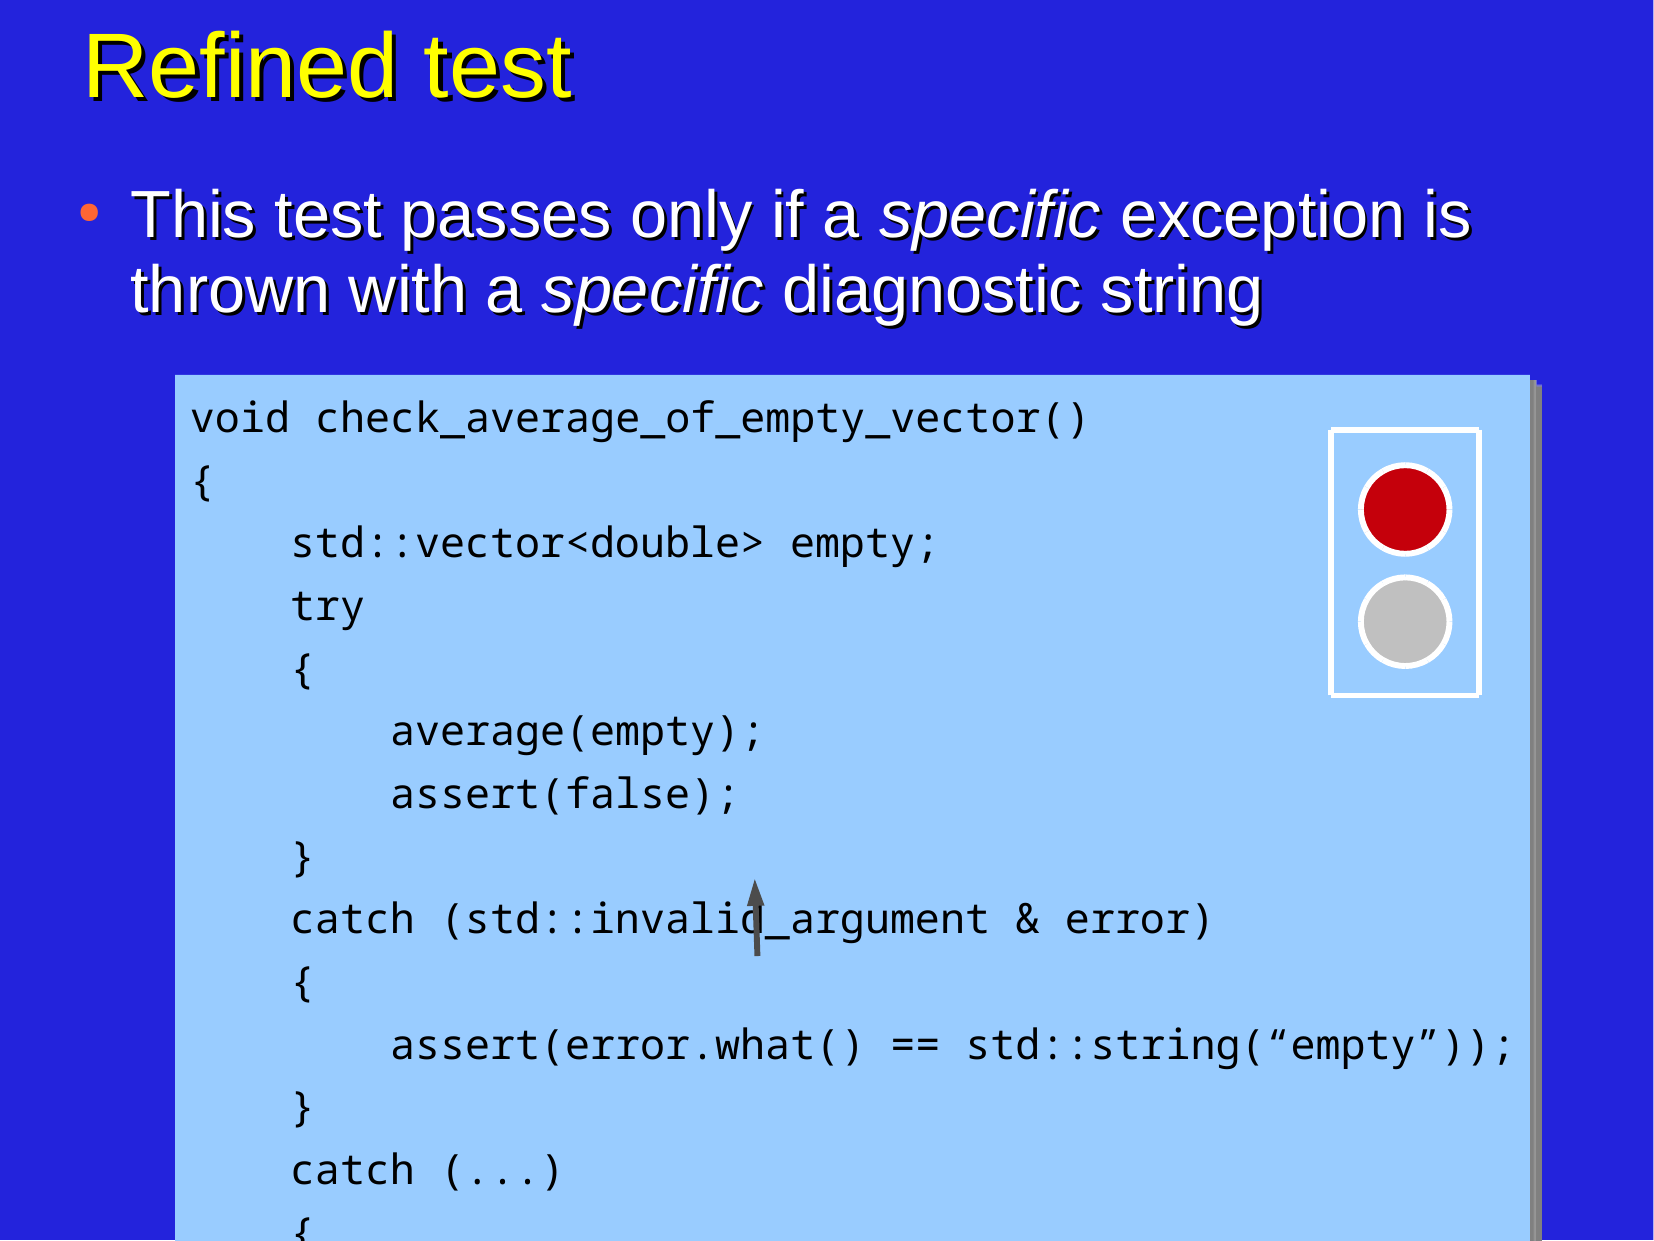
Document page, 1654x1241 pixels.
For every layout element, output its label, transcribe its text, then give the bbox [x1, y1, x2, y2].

list This test passes only if a specific exception is thrown with a specific diagnostic string [59, 177, 1548, 1182]
title Refined test [82, 2, 1571, 130]
text_box [1331, 429, 1479, 696]
text_box void check_average_of_empty_vector() { std::vector<double> empty; try { average(empty); assert(false); } catch (std::invalid_argument & error) { assert(error.what() == std::string(“empty”)); } catch (...) { assert(false); } } [175, 374, 1530, 1241]
